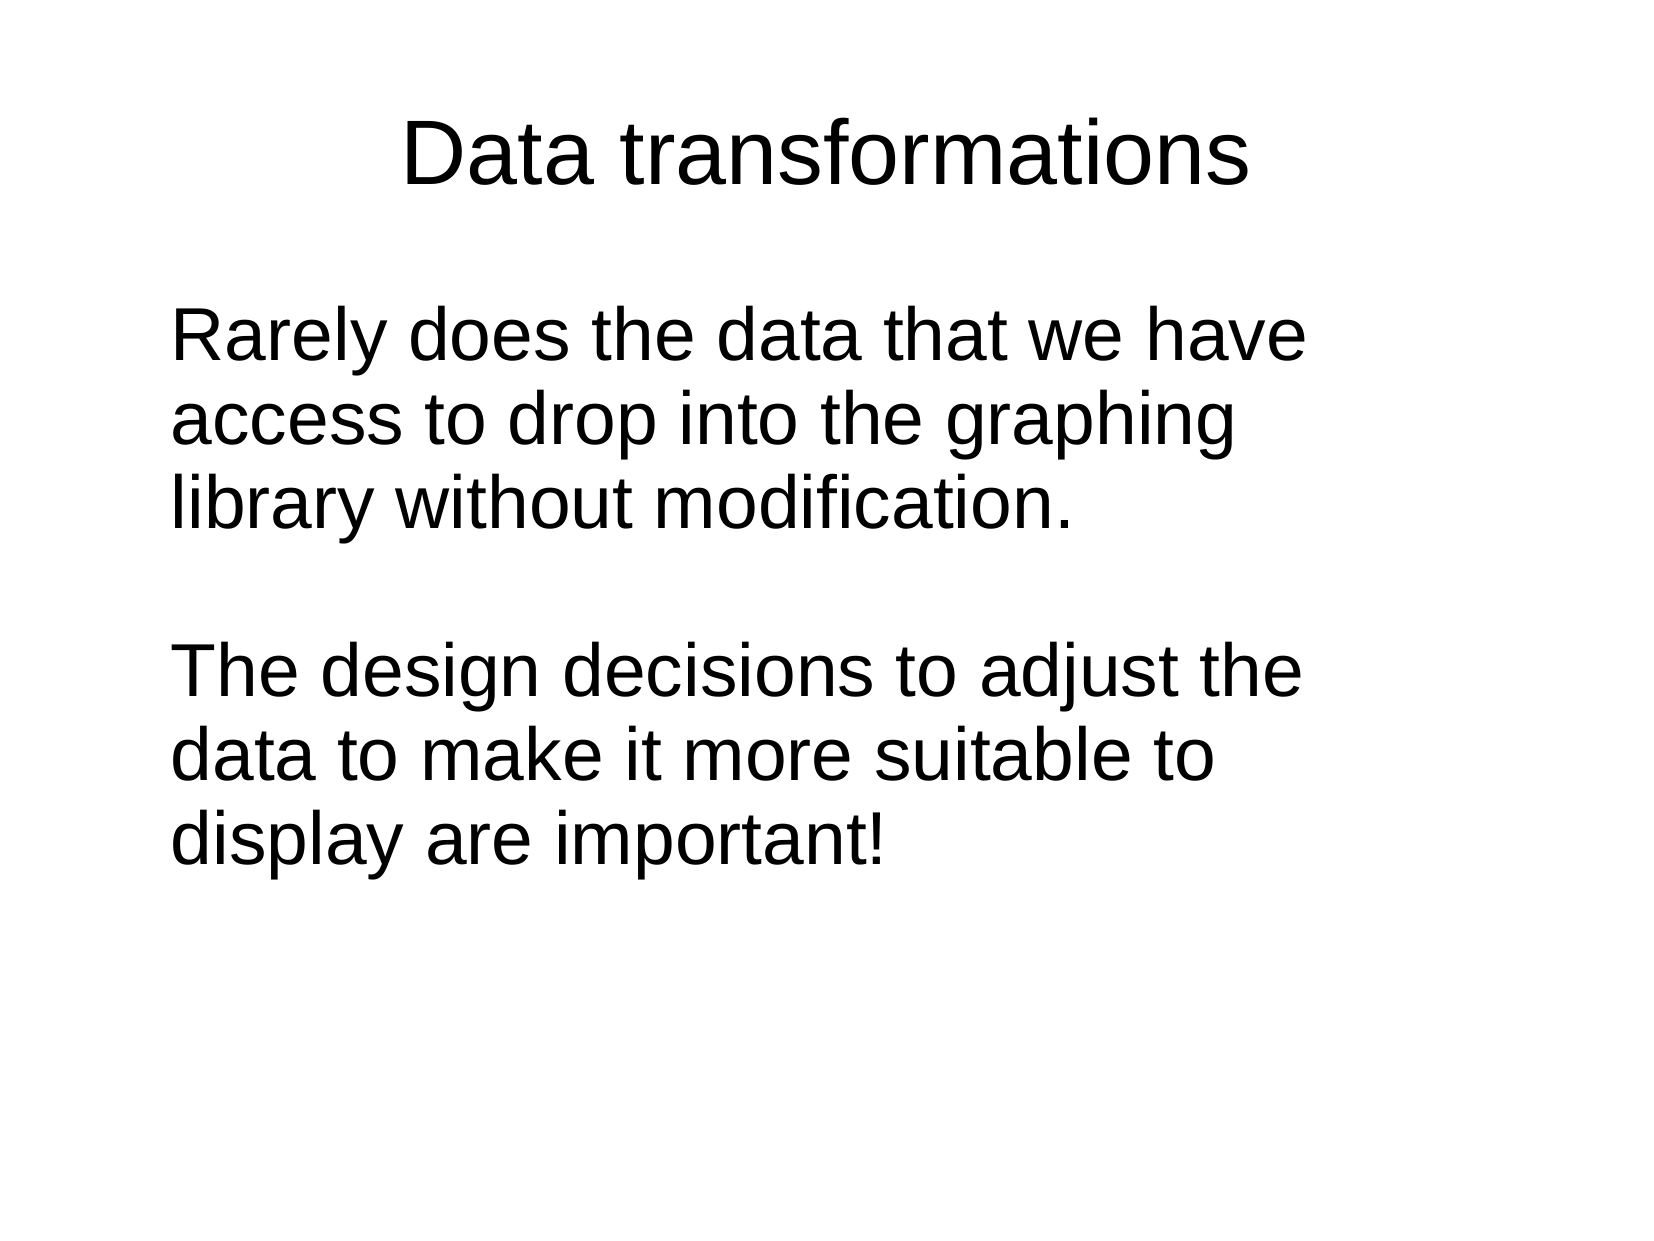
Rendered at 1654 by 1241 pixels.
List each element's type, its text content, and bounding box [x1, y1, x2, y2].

title Data transformations [82, 49, 1571, 257]
text_box Rarely does the data that we have access to drop into the graphing library without modification. The design decisions to adjust the data to make it more suitable to display are important! [155, 285, 1426, 1140]
